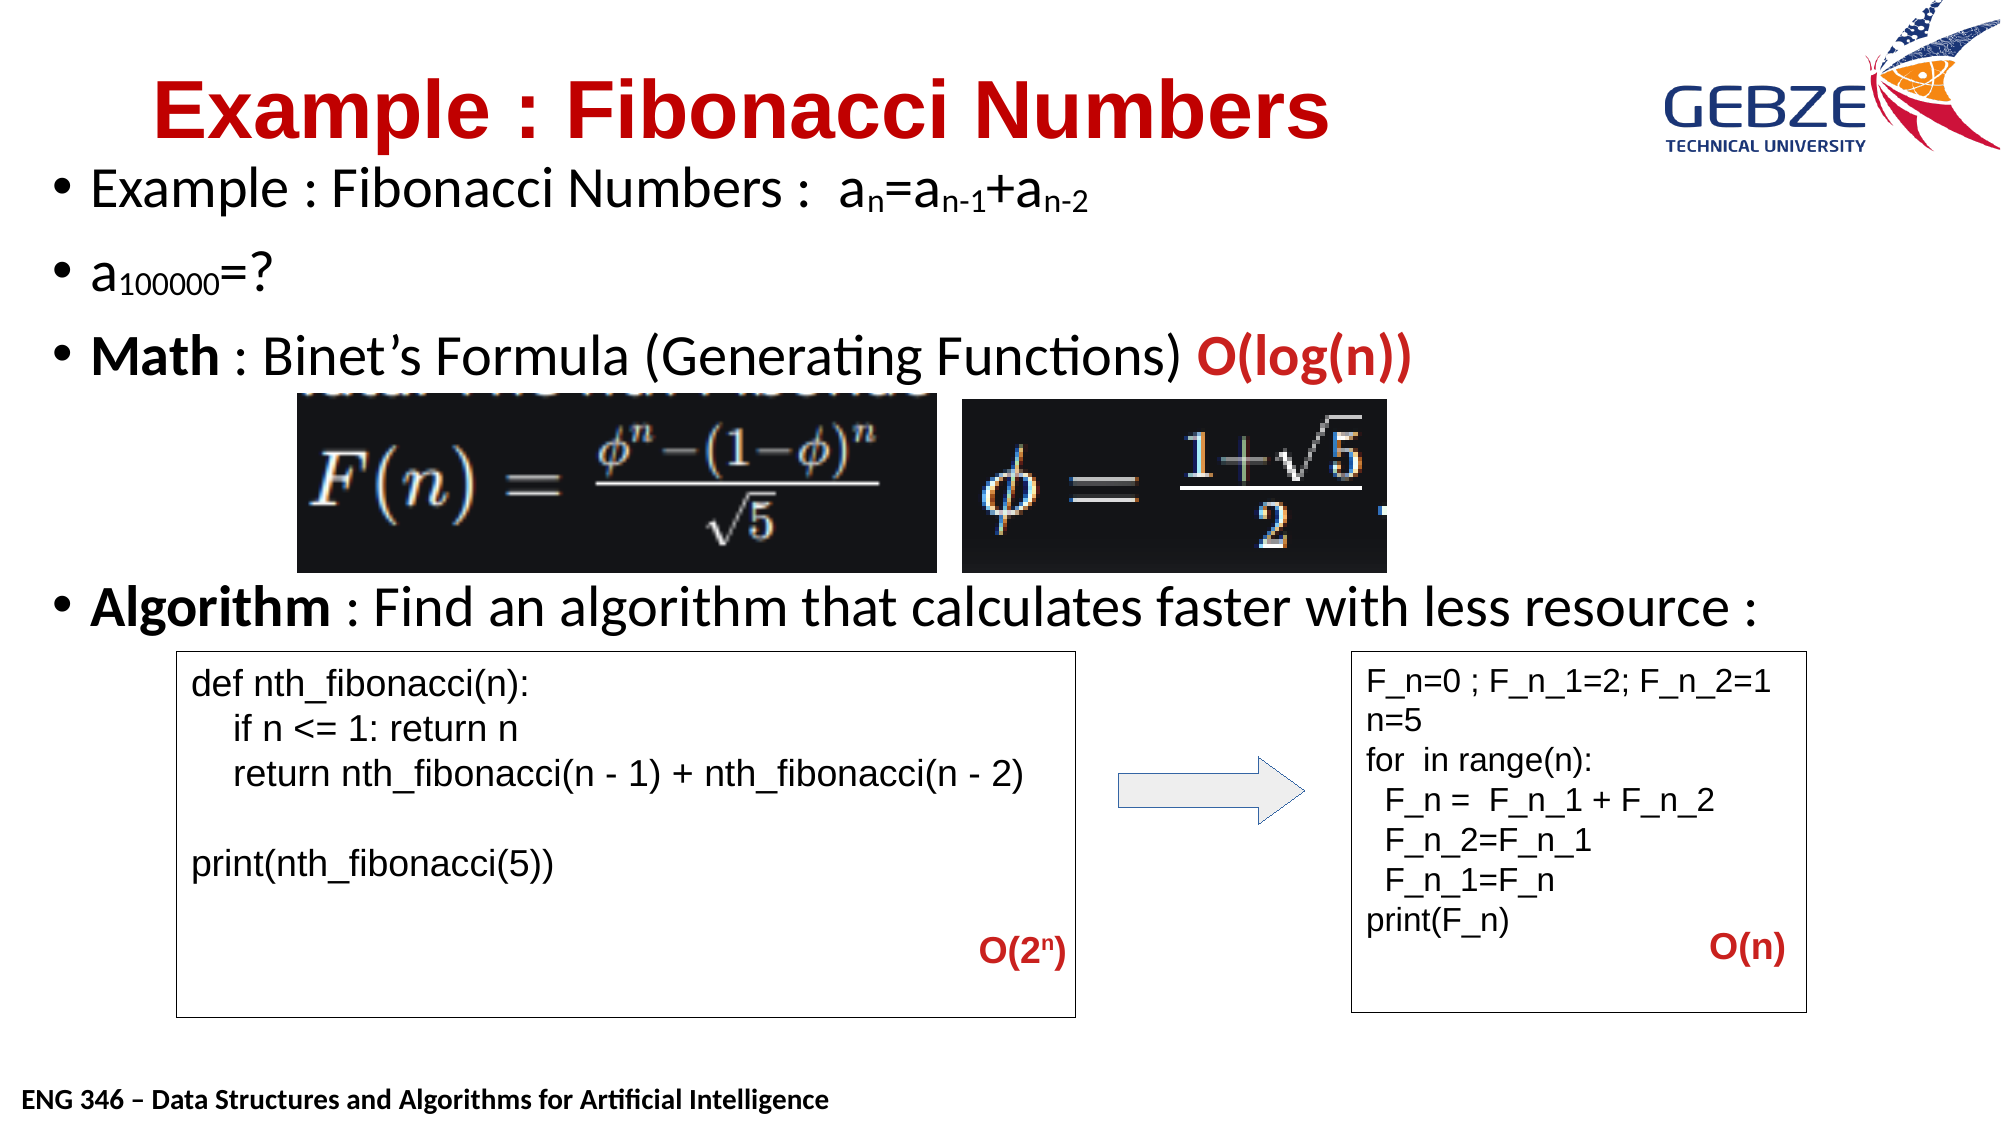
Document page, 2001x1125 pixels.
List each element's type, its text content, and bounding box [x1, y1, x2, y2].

title Example : Fibonacci Numbers [137, 59, 1650, 149]
text_box def nth_fibonacci(n): if n <= 1: return n return nth_fibonacci(n - 1) + nth_fibonacci(n - 2) print(nth_fibonacci(5)) [176, 651, 1076, 1018]
picture [297, 393, 937, 573]
text_box O(2n) [963, 918, 1095, 1051]
picture [962, 399, 1387, 573]
list Example : Fibonacci Numbers : an=an-1+an-2 a100000=? Math : Binet’s Formula (Generating Functions) O(log(n)) Algorithm : Find an algorithm that calculates faster with less resource : [37, 149, 1951, 1056]
text_box O(n) [1694, 914, 1807, 1013]
text_box [1118, 756, 1305, 825]
text_box F_n=0 ; F_n_1=2; F_n_2=1 n=5 for in range(n): F_n = F_n_1 + F_n_2 F_n_2=F_n_1 F_n_1=F_n print(F_n) [1351, 651, 1807, 1013]
picture [1665, 0, 2001, 152]
